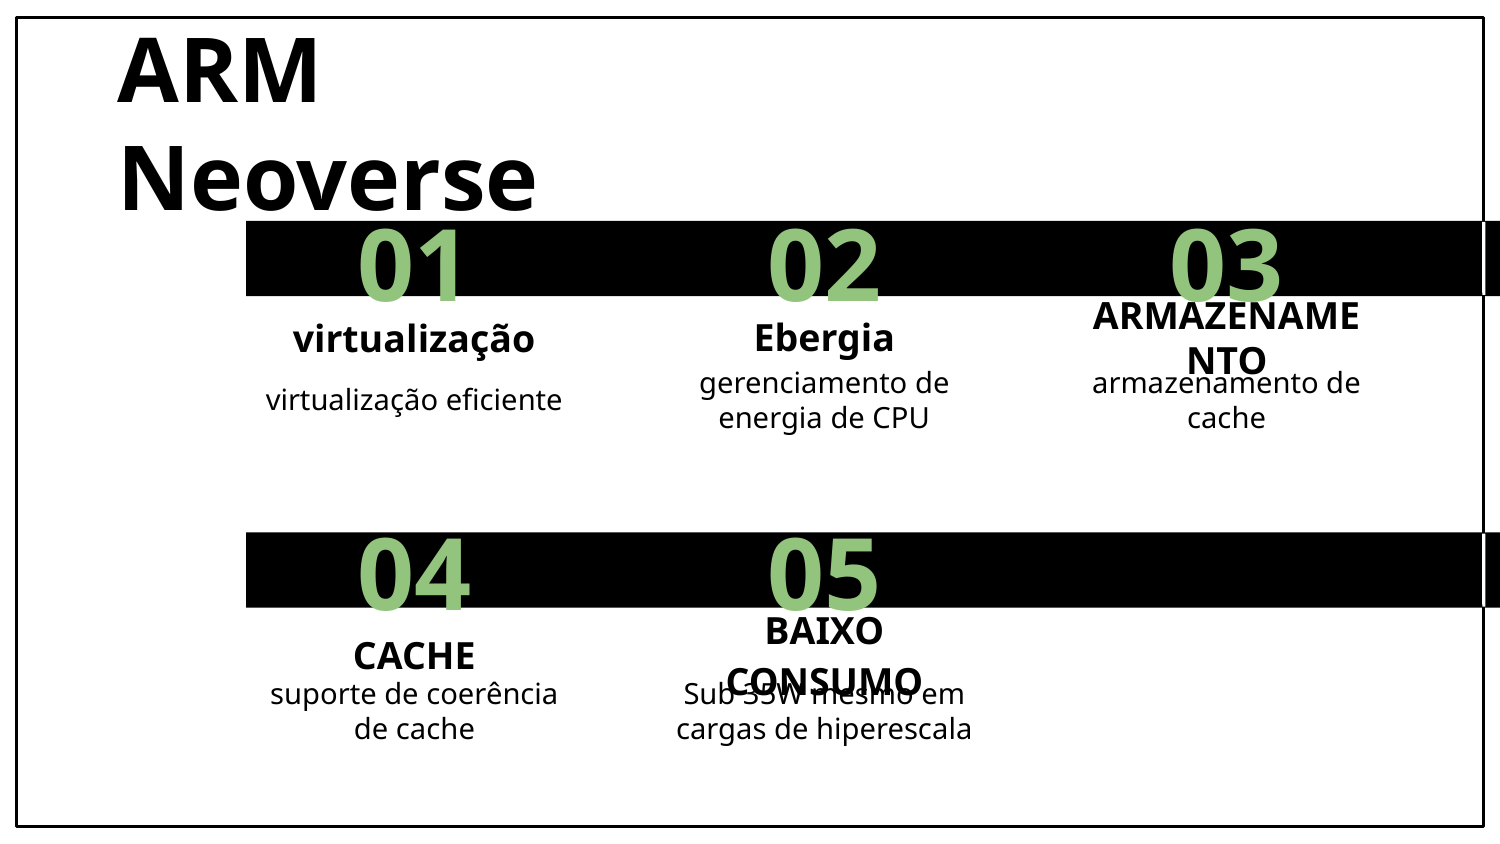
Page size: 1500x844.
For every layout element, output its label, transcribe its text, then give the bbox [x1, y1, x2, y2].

subtitle Ebergia [670, 313, 979, 360]
title 01 [335, 222, 494, 301]
title 04 [335, 531, 494, 610]
text_box [246, 220, 1500, 297]
subtitle armazenamento de cache [1040, 360, 1413, 438]
title 02 [745, 222, 904, 301]
subtitle ARMAZENAMENTO [1073, 313, 1381, 360]
subtitle virtualização eficiente [240, 360, 589, 438]
subtitle suporte de coerência de cache [240, 670, 589, 749]
title 03 [1147, 222, 1306, 301]
subtitle CACHE [260, 628, 569, 670]
subtitle Sub 35W mesmo em cargas de hiperescala [642, 671, 1006, 750]
title ARM Neoverse [102, 61, 735, 181]
subtitle BAIXO CONSUMO [670, 628, 978, 671]
subtitle gerenciamento de energia de CPU [632, 360, 1017, 439]
text_box [904, 532, 1500, 608]
subtitle virtualização [260, 314, 569, 360]
text_box [494, 532, 745, 608]
title 05 [745, 531, 904, 610]
text_box [246, 532, 335, 608]
